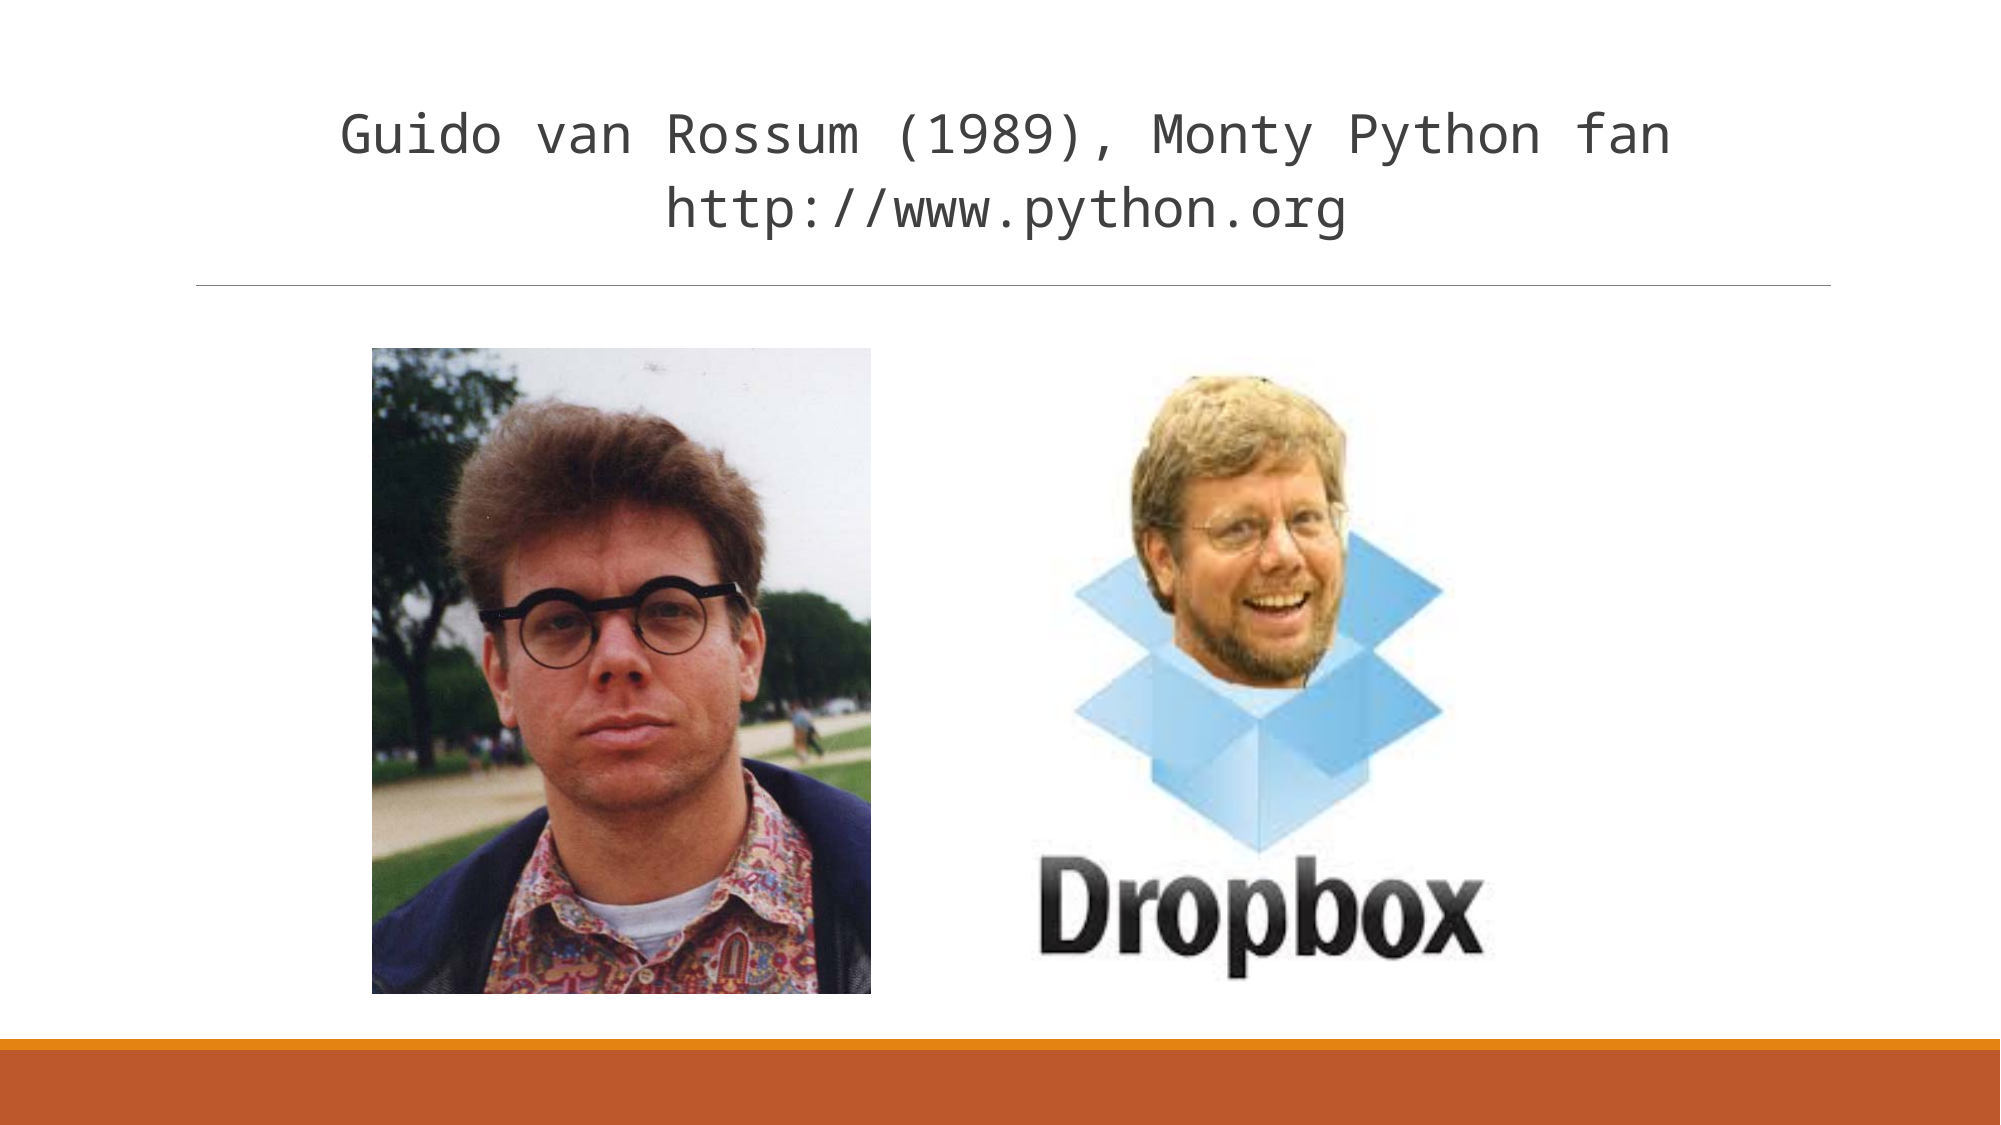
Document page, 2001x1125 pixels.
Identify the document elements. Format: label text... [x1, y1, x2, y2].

list Guido van Rossum (1989), Monty Python fan http://www.python.org [324, 110, 1675, 260]
picture [1012, 357, 1513, 994]
picture [372, 348, 871, 994]
